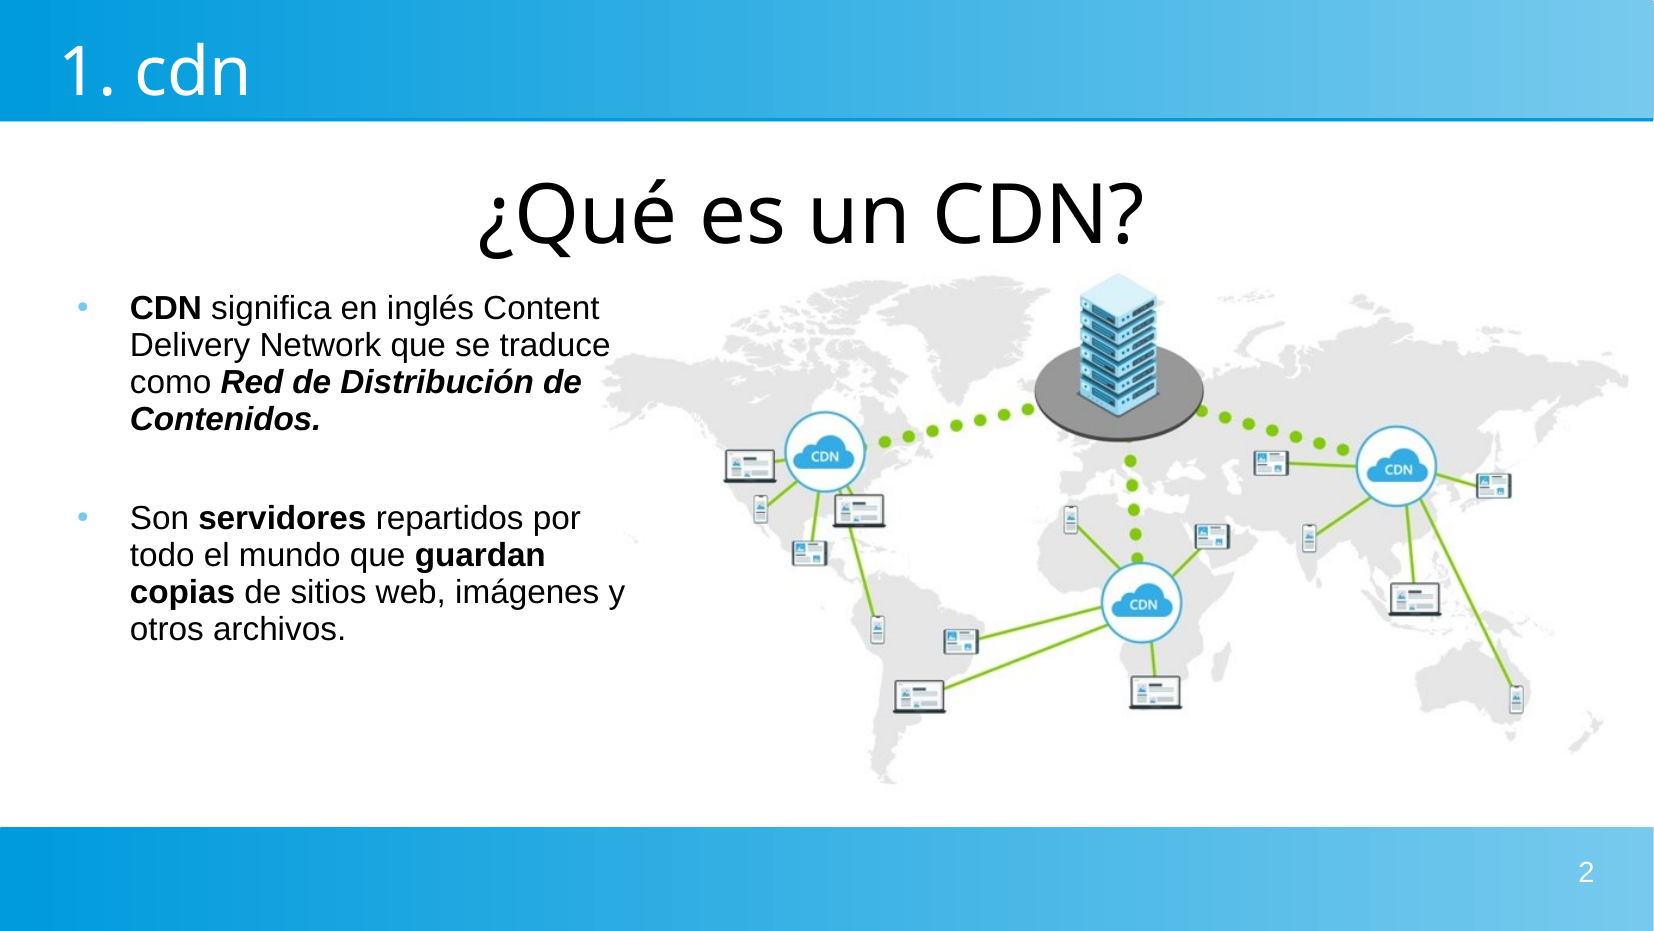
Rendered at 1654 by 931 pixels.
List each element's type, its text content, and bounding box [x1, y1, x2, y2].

list CDN significa en inglés Content Delivery Network que se traduce como Red de Distribución de Contenidos. Son servidores repartidos por todo el mundo que guardan copias de sitios web, imágenes y otros archivos. [59, 289, 650, 674]
text_box ¿Qué es un CDN? [383, 147, 1241, 216]
picture [590, 236, 1629, 798]
title 1. cdn [59, 29, 1595, 108]
